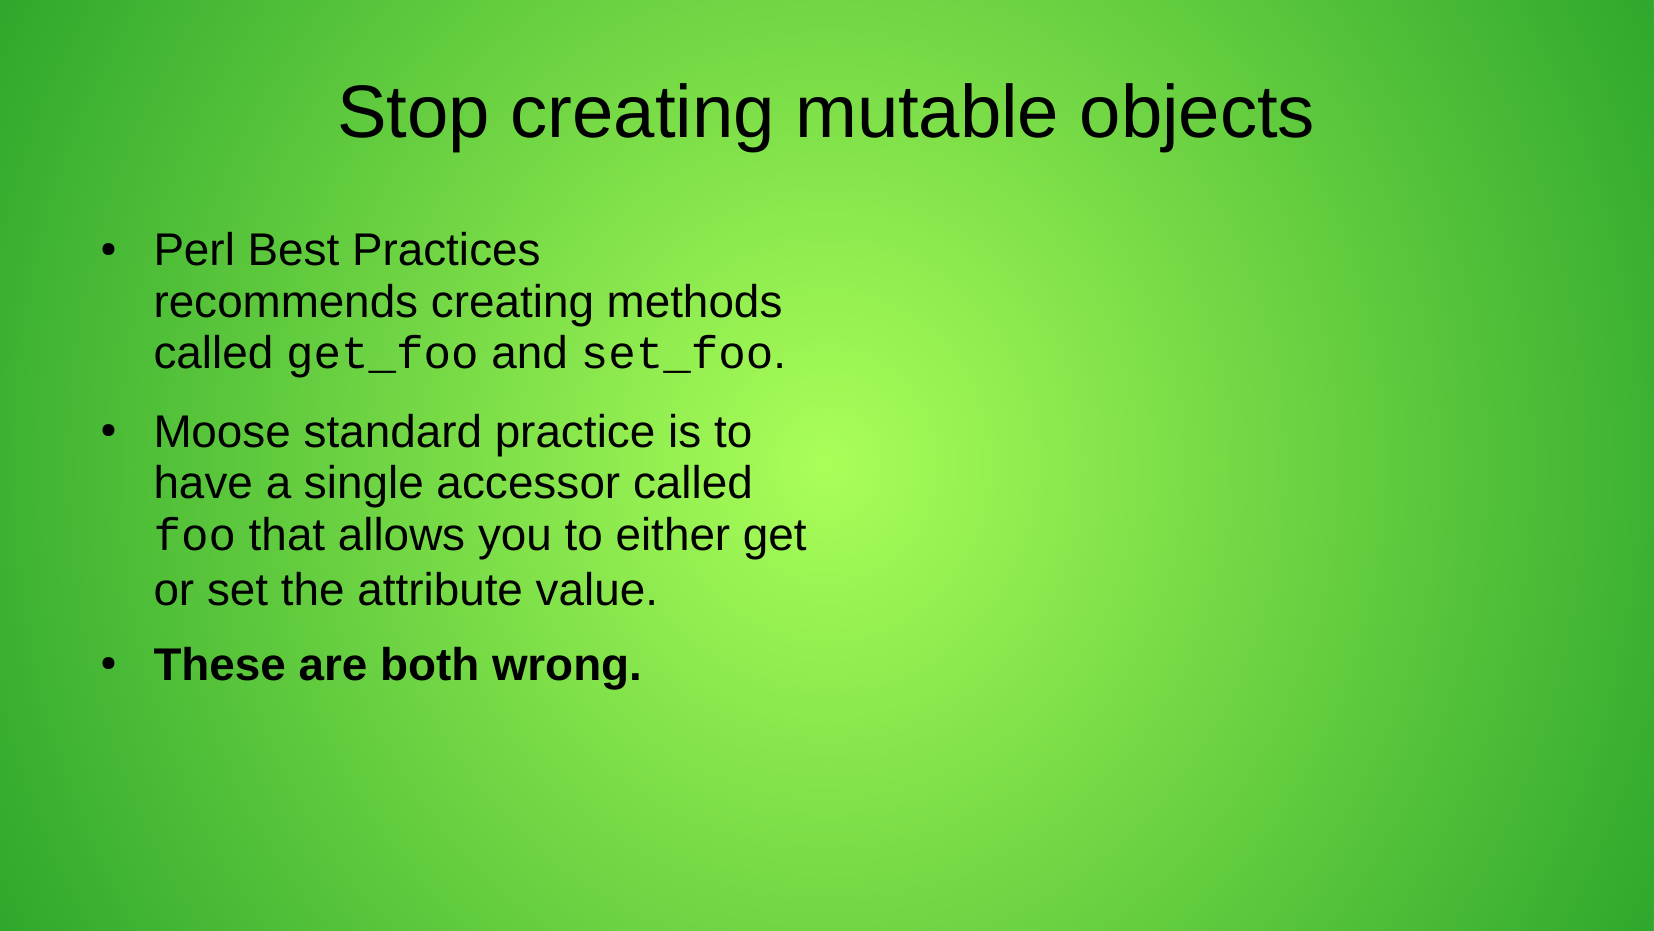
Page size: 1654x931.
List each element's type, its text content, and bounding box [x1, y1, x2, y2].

title Stop creating mutable objects [82, 35, 1571, 189]
list Perl Best Practices recommends creating methods called get_foo and set_foo. Moose standard practice is to have a single accessor called foo that allows you to either get or set the attribute value. These are both wrong. [82, 224, 809, 764]
